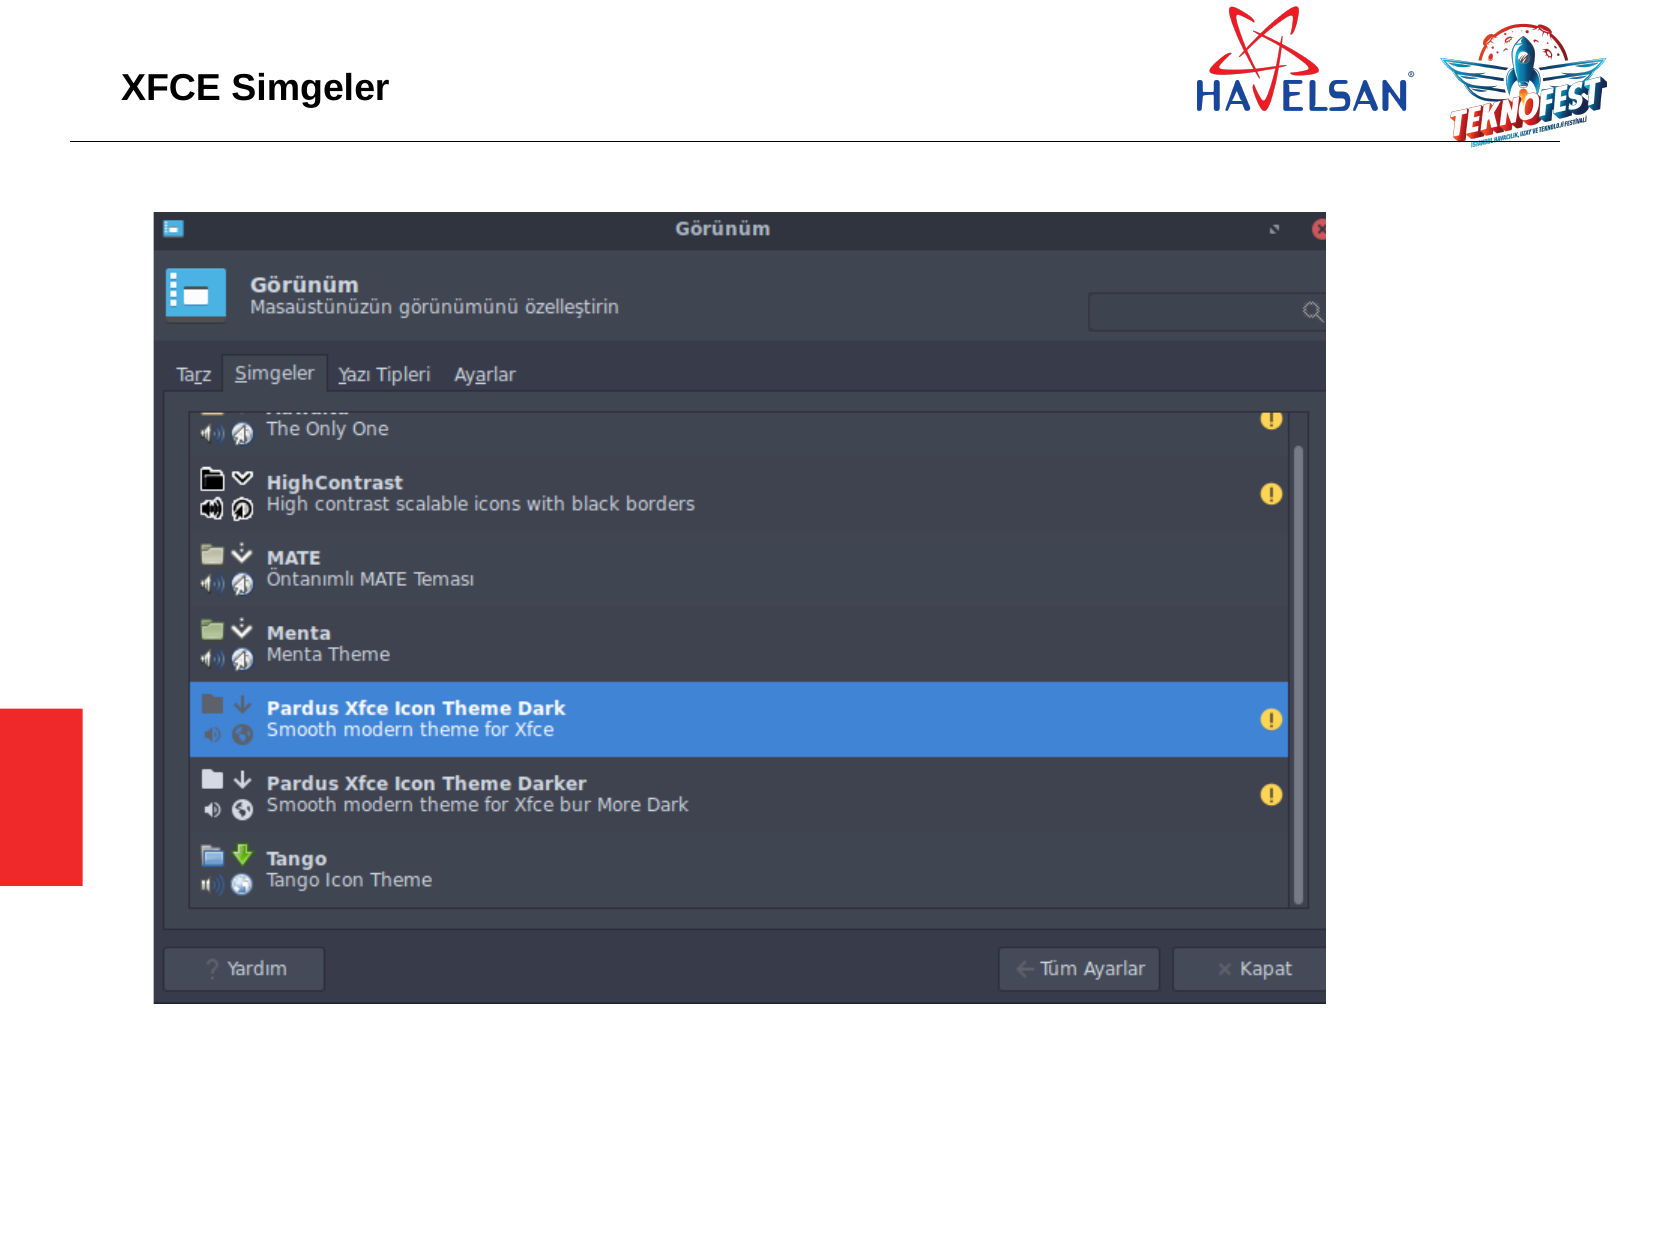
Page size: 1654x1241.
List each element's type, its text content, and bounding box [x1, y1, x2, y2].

picture [1195, 2, 1630, 154]
text_box XFCE Simgeler [106, 59, 1536, 116]
picture [153, 212, 1326, 1004]
